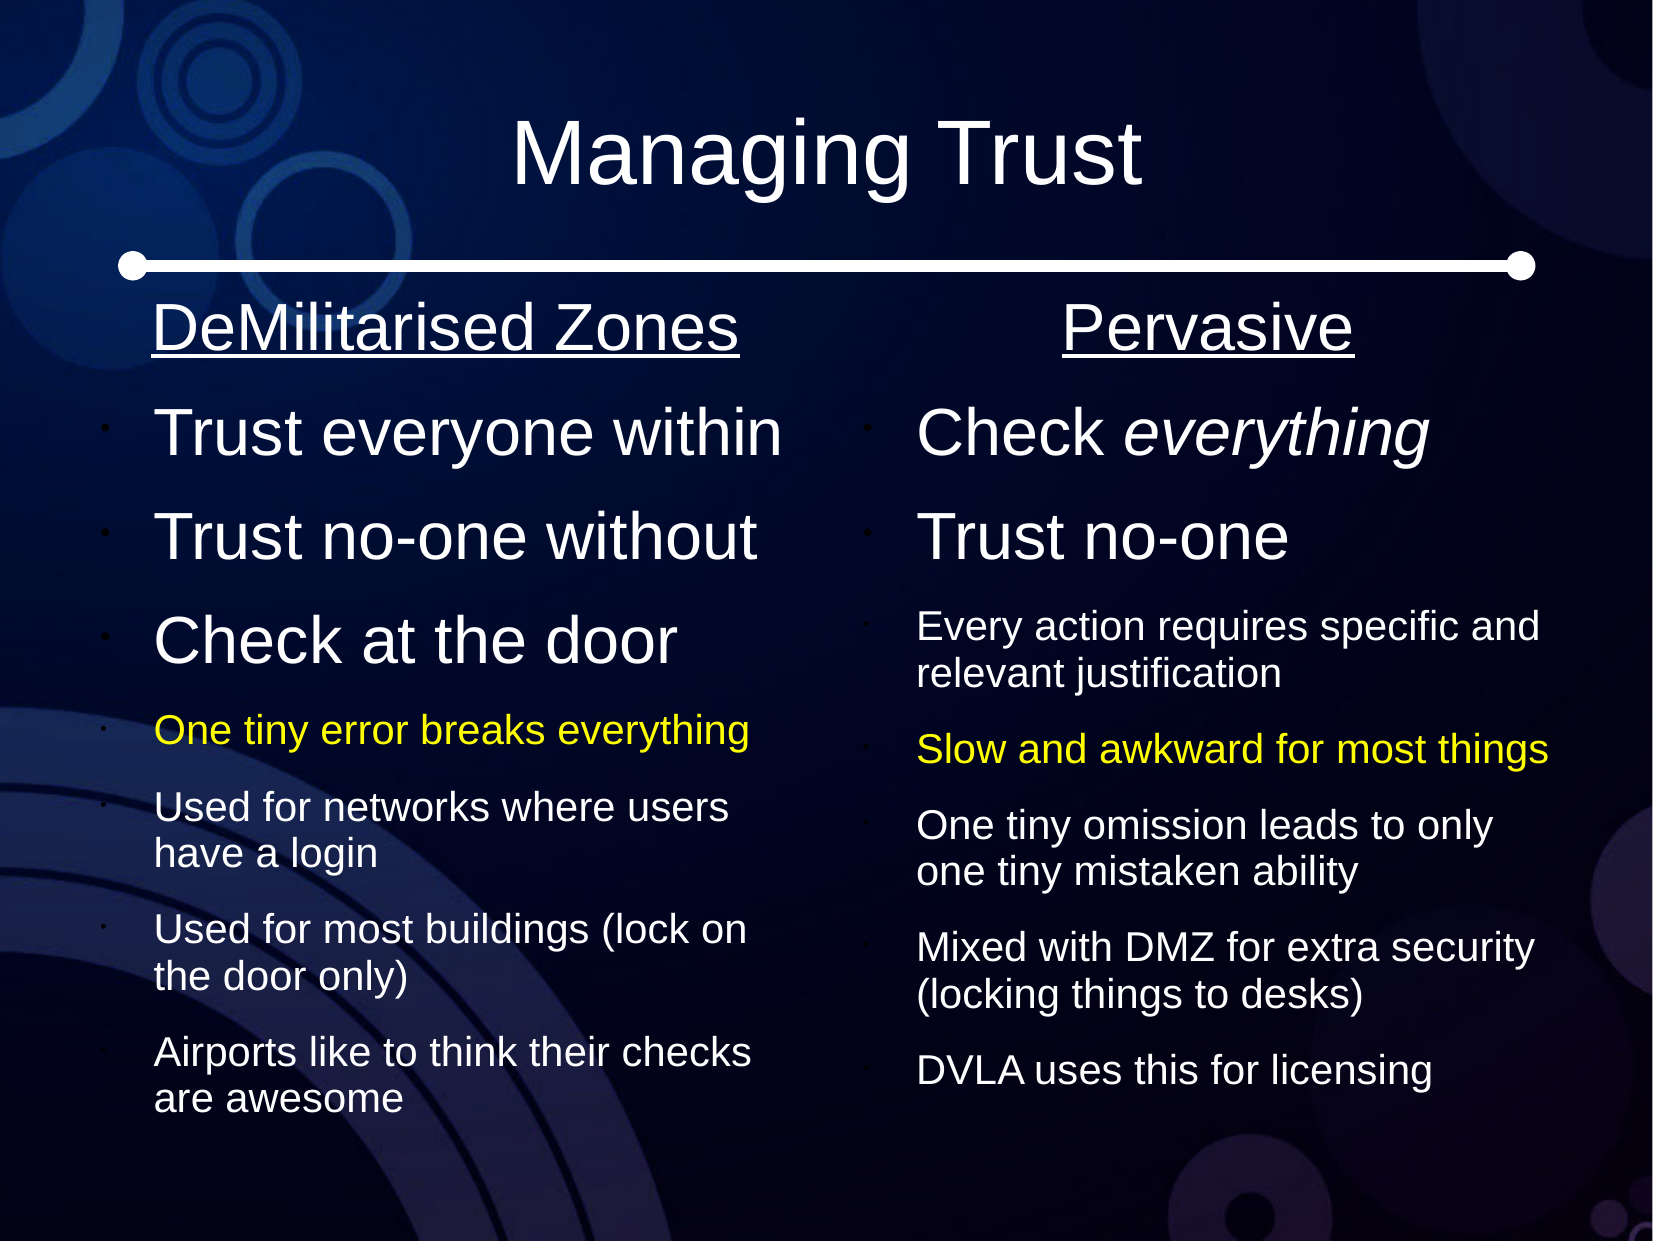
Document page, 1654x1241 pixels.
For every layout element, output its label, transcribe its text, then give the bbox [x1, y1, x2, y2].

title Managing Trust [82, 49, 1571, 257]
list DeMilitarised Zones Trust everyone within Trust no-one without Check at the door One tiny error breaks everything Used for networks where users have a login Used for most buildings (lock on the door only) Airports like to think their checks are awesome [82, 290, 809, 1122]
picture [0, 0, 1653, 1241]
list Pervasive Check everything Trust no-one Every action requires specific and relevant justification Slow and awkward for most things One tiny omission leads to only one tiny mistaken ability Mixed with DMZ for extra security (locking things to desks) DVLA uses this for licensing [845, 290, 1572, 1109]
